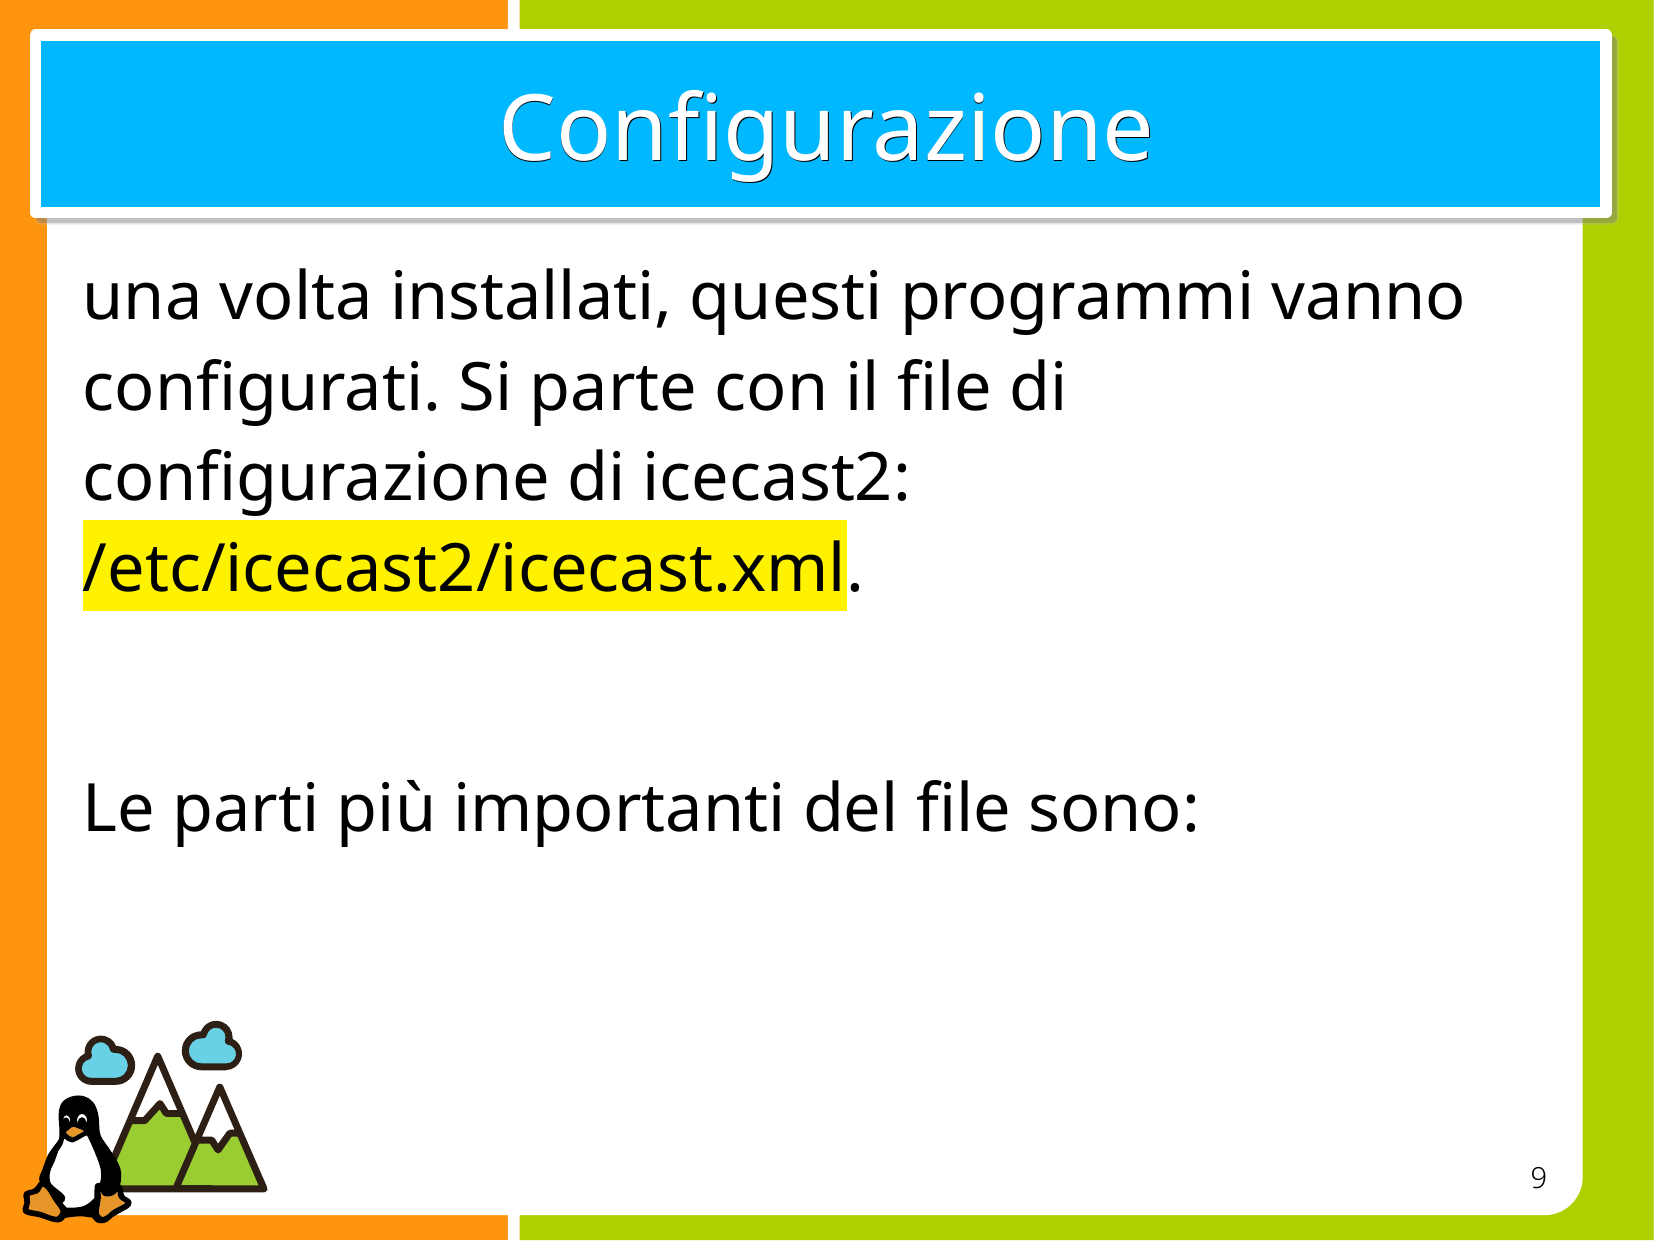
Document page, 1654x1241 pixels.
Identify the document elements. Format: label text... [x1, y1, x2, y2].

list una volta installati, questi programmi vanno configurati. Si parte con il file di configurazione di icecast2: /etc/icecast2/icecast.xml. Le parti più importanti del file sono: [82, 248, 1538, 968]
title Configurazione [82, 49, 1571, 201]
